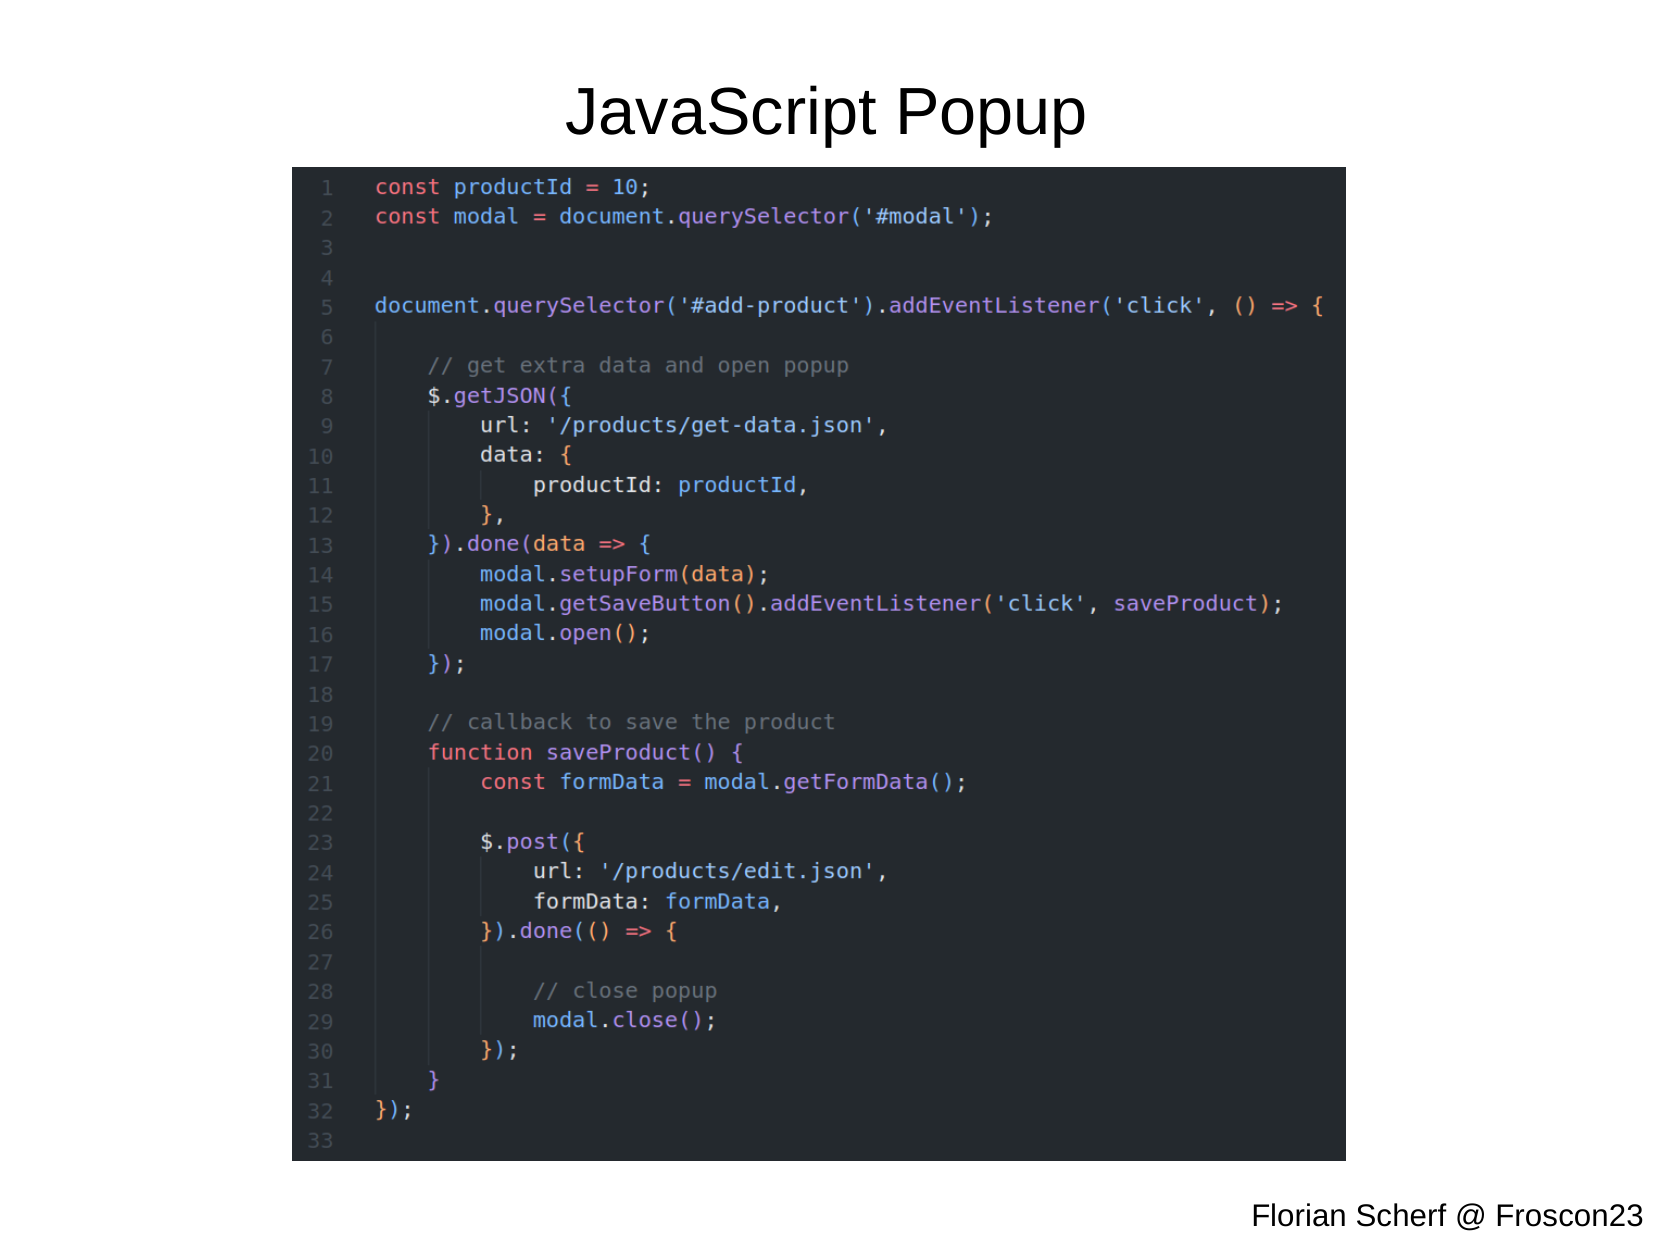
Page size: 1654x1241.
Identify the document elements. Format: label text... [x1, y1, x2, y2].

picture [292, 167, 1346, 1161]
title JavaScript Popup [82, 8, 1571, 216]
list Florian Scherf @ Froscon23 [1180, 1198, 1654, 1241]
